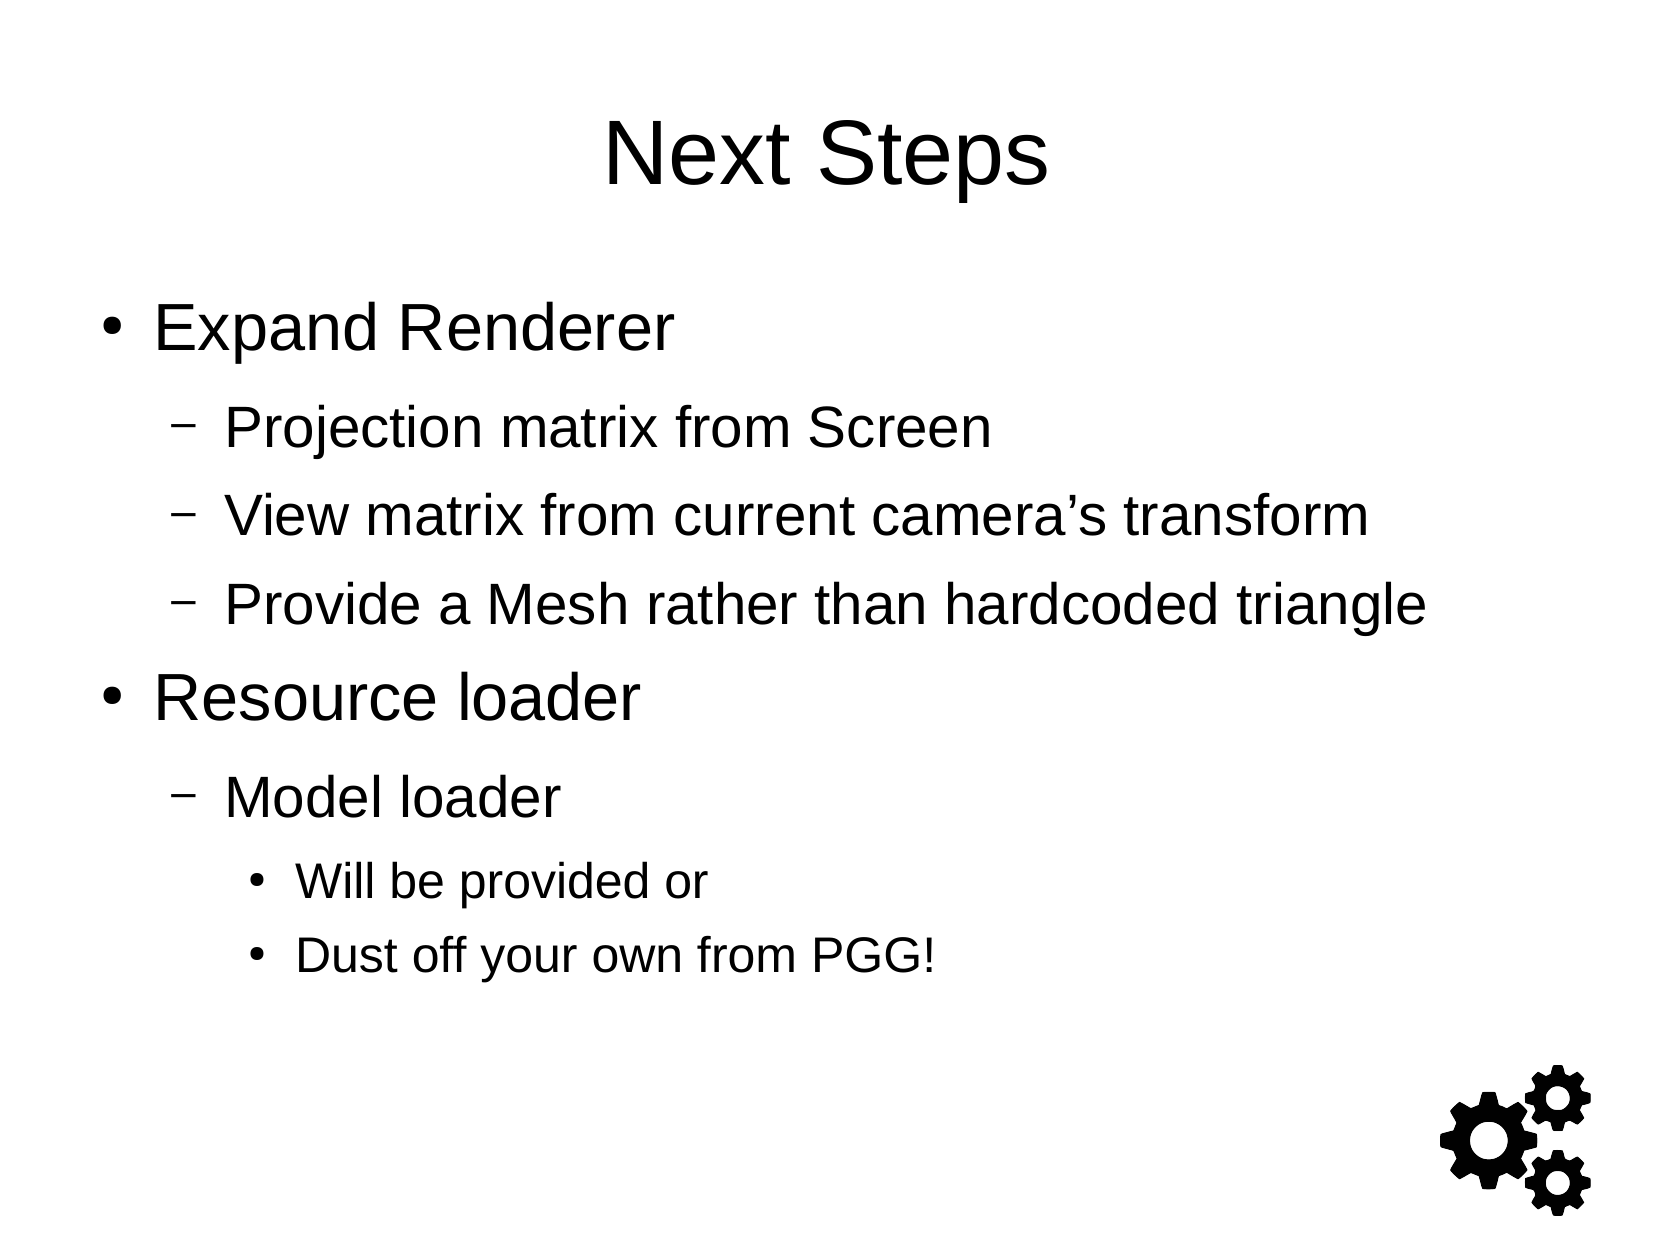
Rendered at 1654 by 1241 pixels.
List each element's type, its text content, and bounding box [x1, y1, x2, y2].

title Next Steps [82, 49, 1571, 257]
list Expand Renderer Projection matrix from Screen View matrix from current camera’s transform Provide a Mesh rather than hardcoded triangle Resource loader Model loader Will be provided or Dust off your own from PGG! [82, 290, 1571, 1010]
picture [1440, 1065, 1591, 1216]
